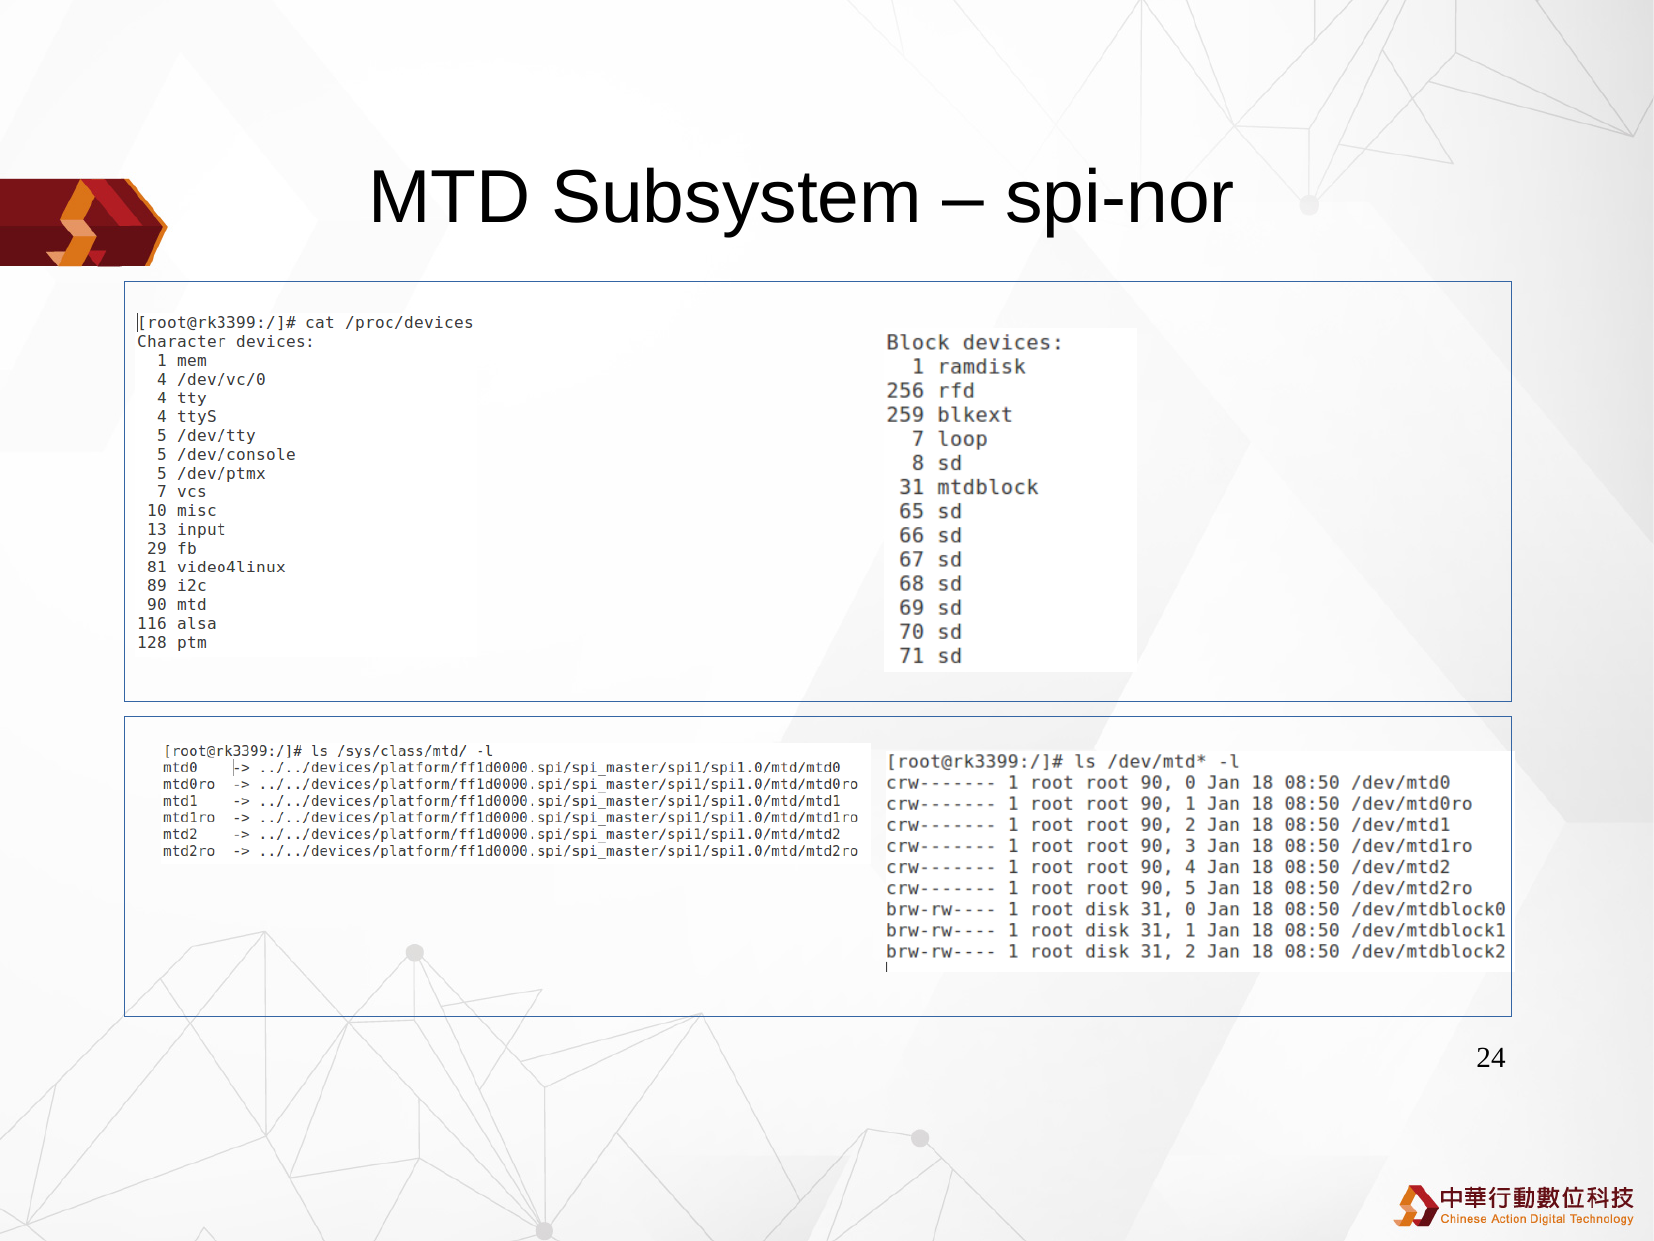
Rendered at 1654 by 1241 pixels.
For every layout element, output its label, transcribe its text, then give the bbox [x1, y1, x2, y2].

picture [0, 0, 1654, 1241]
title MTD Subsystem – spi-nor [118, 112, 1506, 281]
